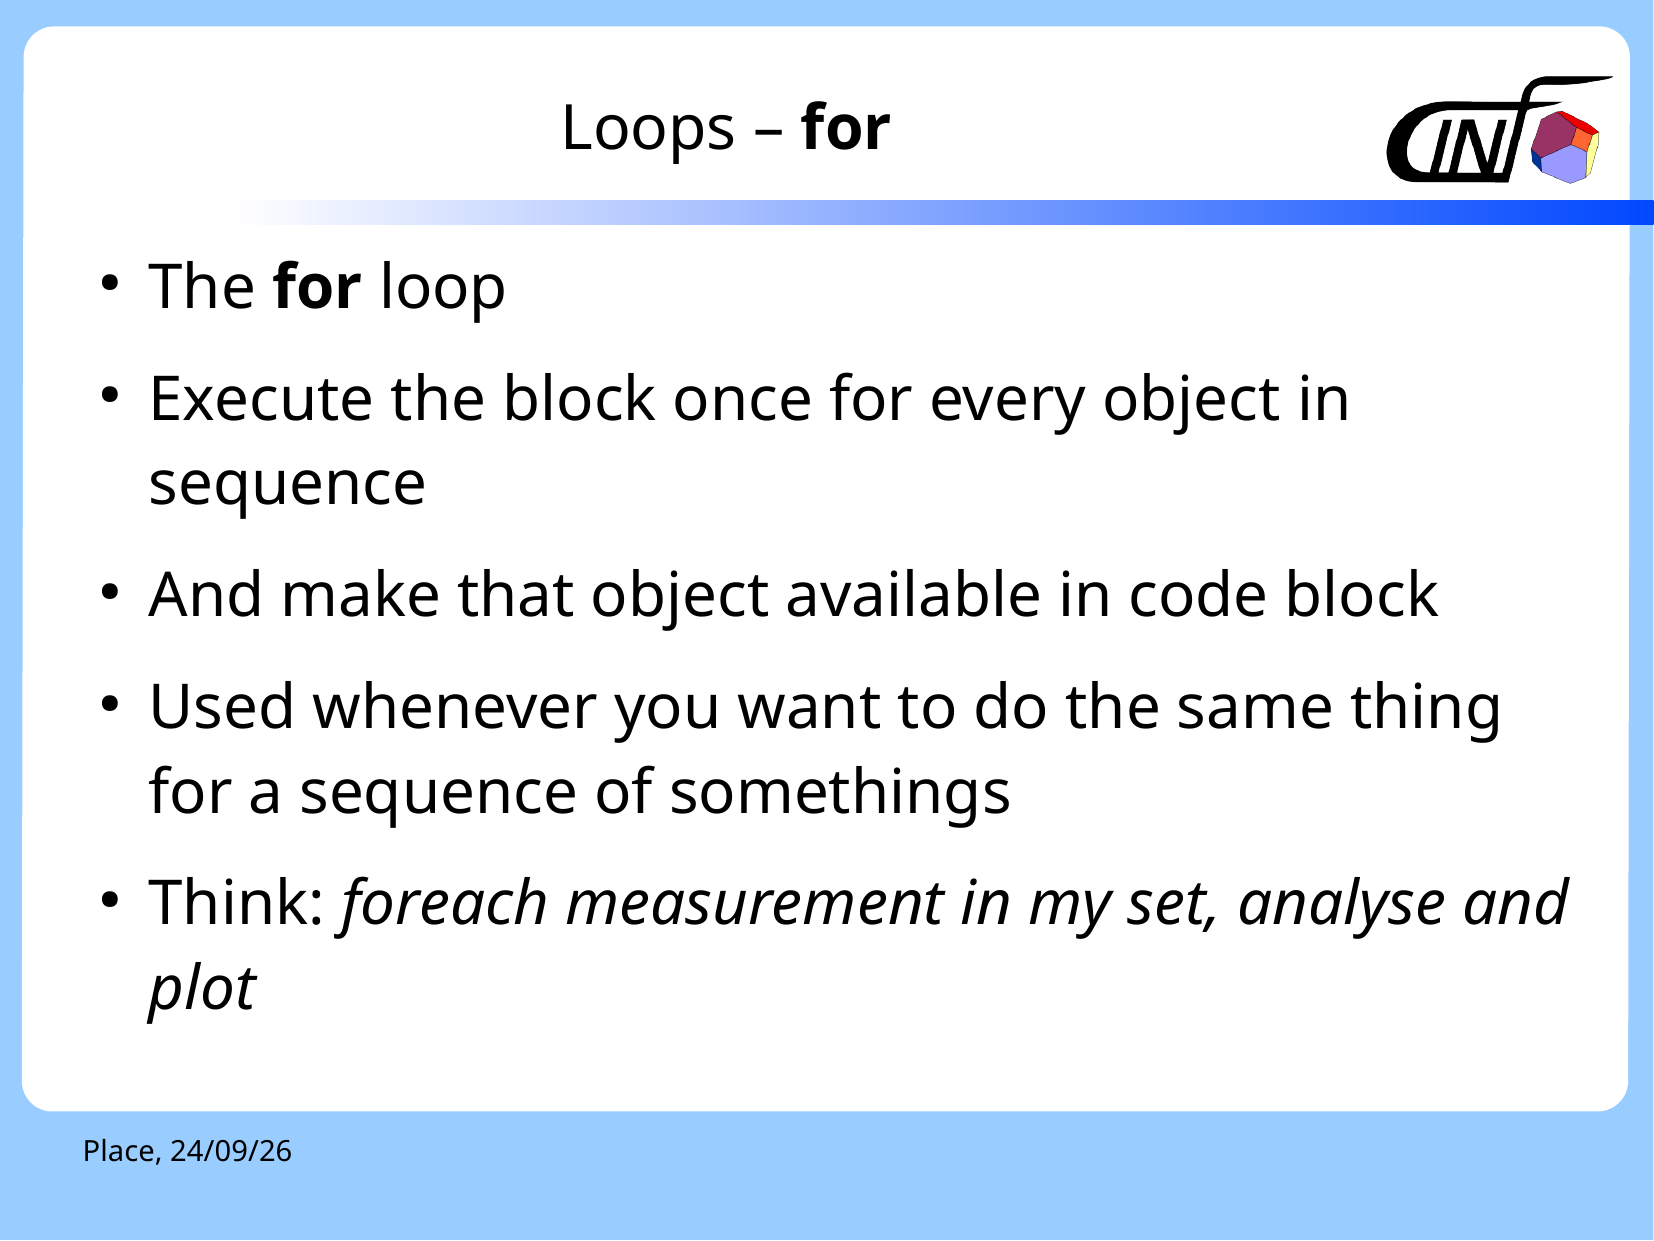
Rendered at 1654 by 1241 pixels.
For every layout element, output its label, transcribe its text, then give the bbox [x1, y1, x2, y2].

list The for loop Execute the block once for every object in sequence And make that object available in code block Used whenever you want to do the same thing for a sequence of somethings Think: foreach measurement in my set, analyse and plot [82, 242, 1583, 1034]
picture [1386, 76, 1613, 184]
table_header B [956, 201, 961, 224]
title Loops – for [82, 49, 1371, 201]
